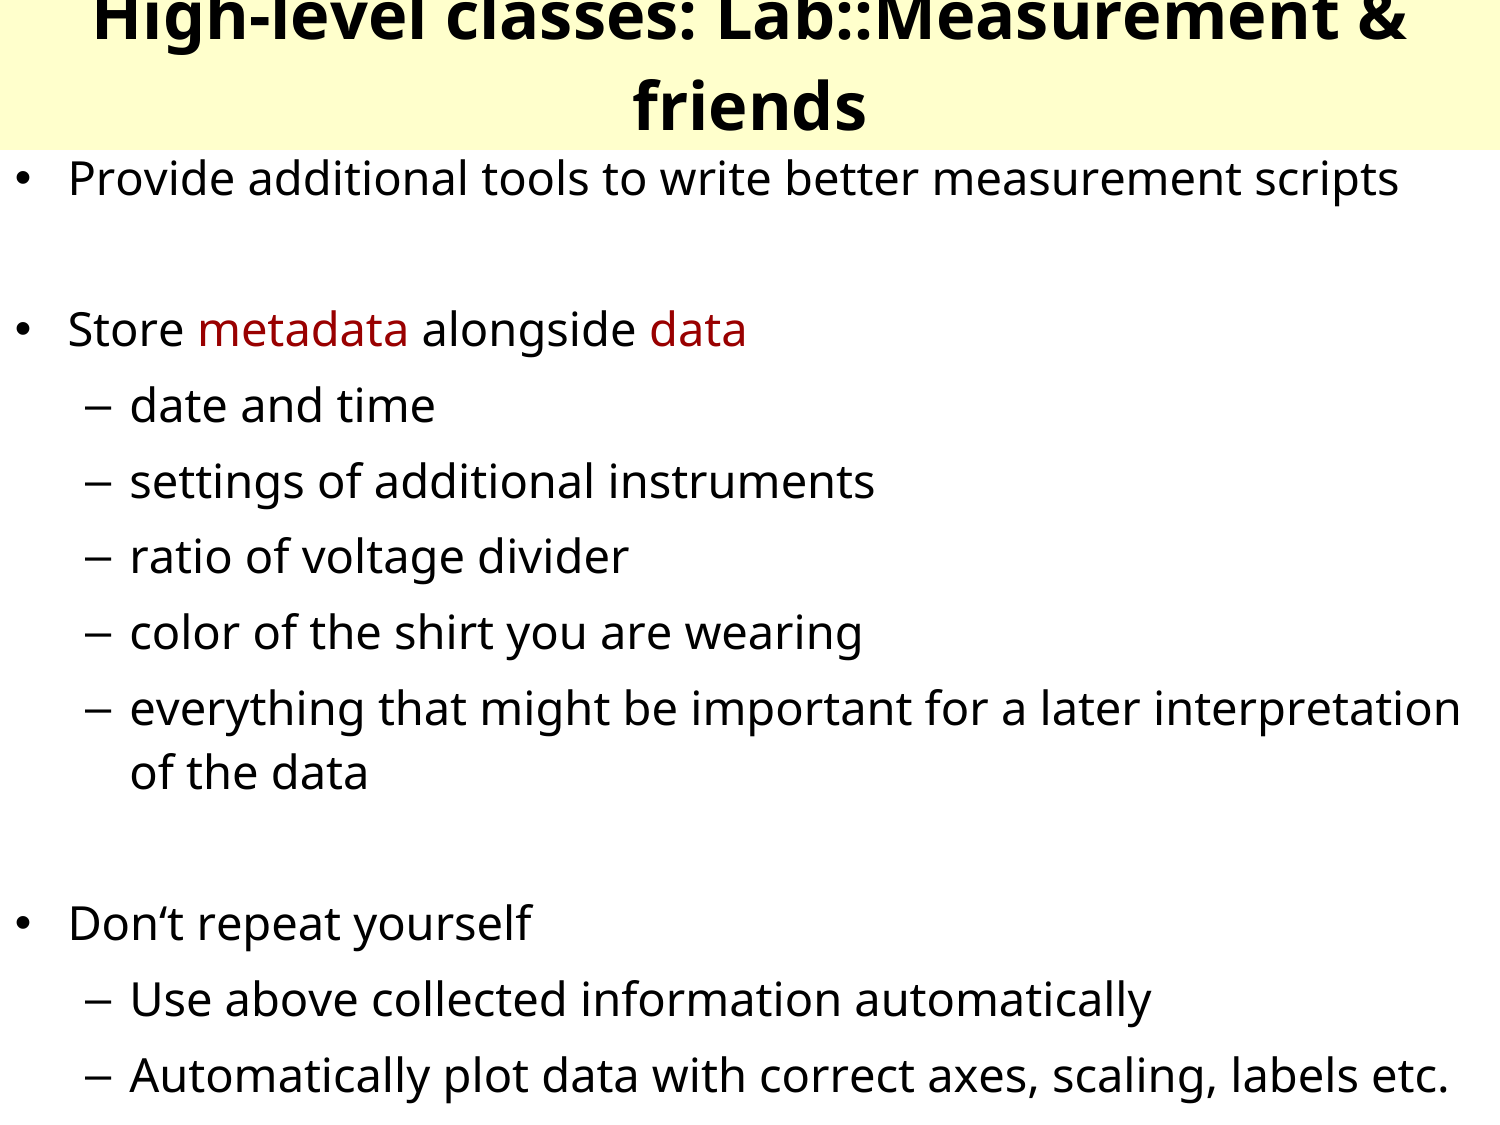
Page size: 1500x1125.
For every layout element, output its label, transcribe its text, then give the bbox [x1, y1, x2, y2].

title High-level classes: Lab::Measurement & friends [0, 0, 1500, 119]
list Provide additional tools to write better measurement scripts Store metadata alongside data date and time settings of additional instruments ratio of voltage divider color of the shirt you are wearing everything that might be important for a later interpretation of the data Don‘t repeat yourself Use above collected information automatically Automatically plot data with correct axes, scaling, labels etc. [0, 137, 1500, 1125]
